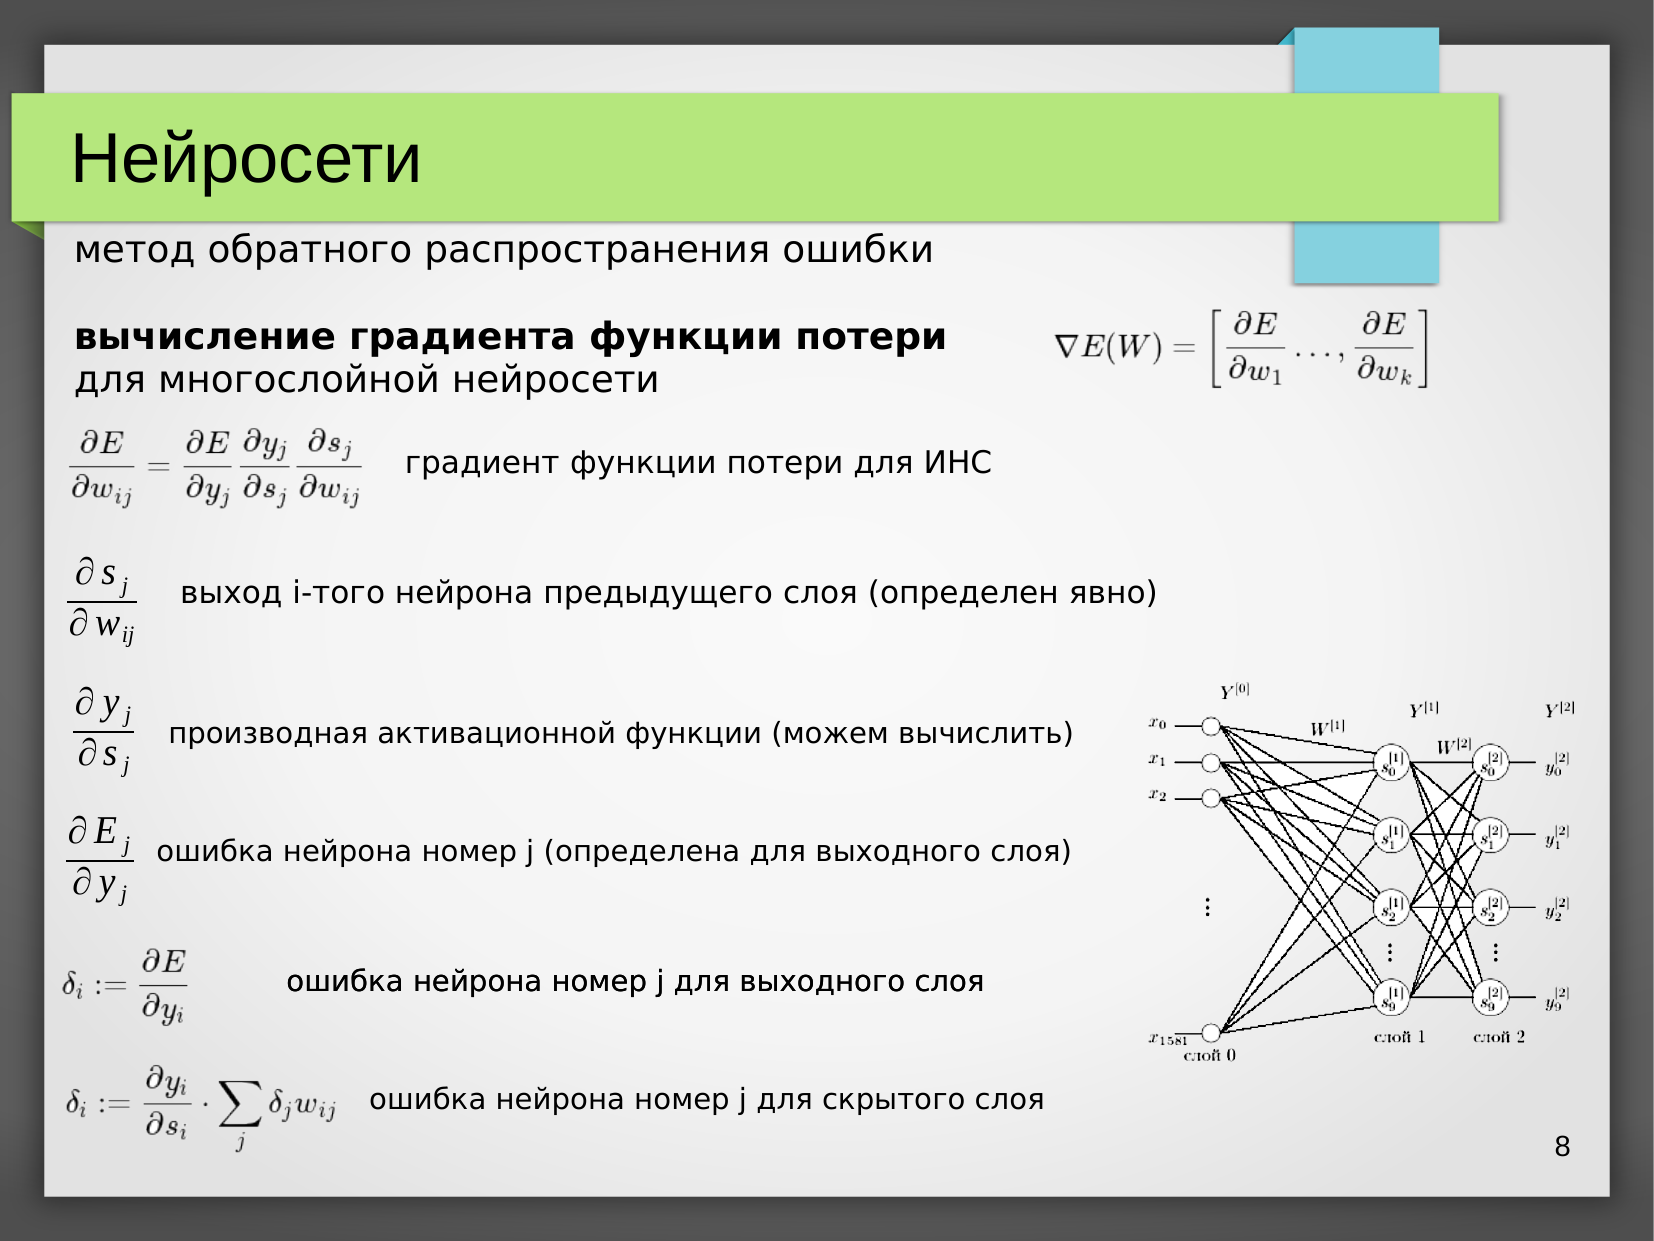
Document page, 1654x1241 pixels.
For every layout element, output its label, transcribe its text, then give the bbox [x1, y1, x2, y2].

text_box производная активационной функции (можем вычислить) [153, 708, 1123, 758]
chart [58, 814, 142, 910]
picture [0, 0, 1654, 1241]
text_box ошибка нейрона номер j для скрытого слоя [354, 1074, 1099, 1124]
text_box метод обратного распространения ошибки вычисление градиента функции потери для многослойной нейросети [59, 220, 1052, 410]
text_box градиент функции потери для ИНС [390, 437, 1040, 496]
text_box выход i-того нейрона предыдущего слоя (определен явно) [165, 567, 1536, 626]
text_box ошибка нейрона номер j для выходного слоя [271, 956, 1016, 1006]
text_box ошибка нейрона номер j (определена для выходного слоя) [141, 826, 1134, 876]
chart [65, 685, 142, 781]
chart [59, 555, 145, 651]
title Нейросети [70, 118, 1205, 199]
